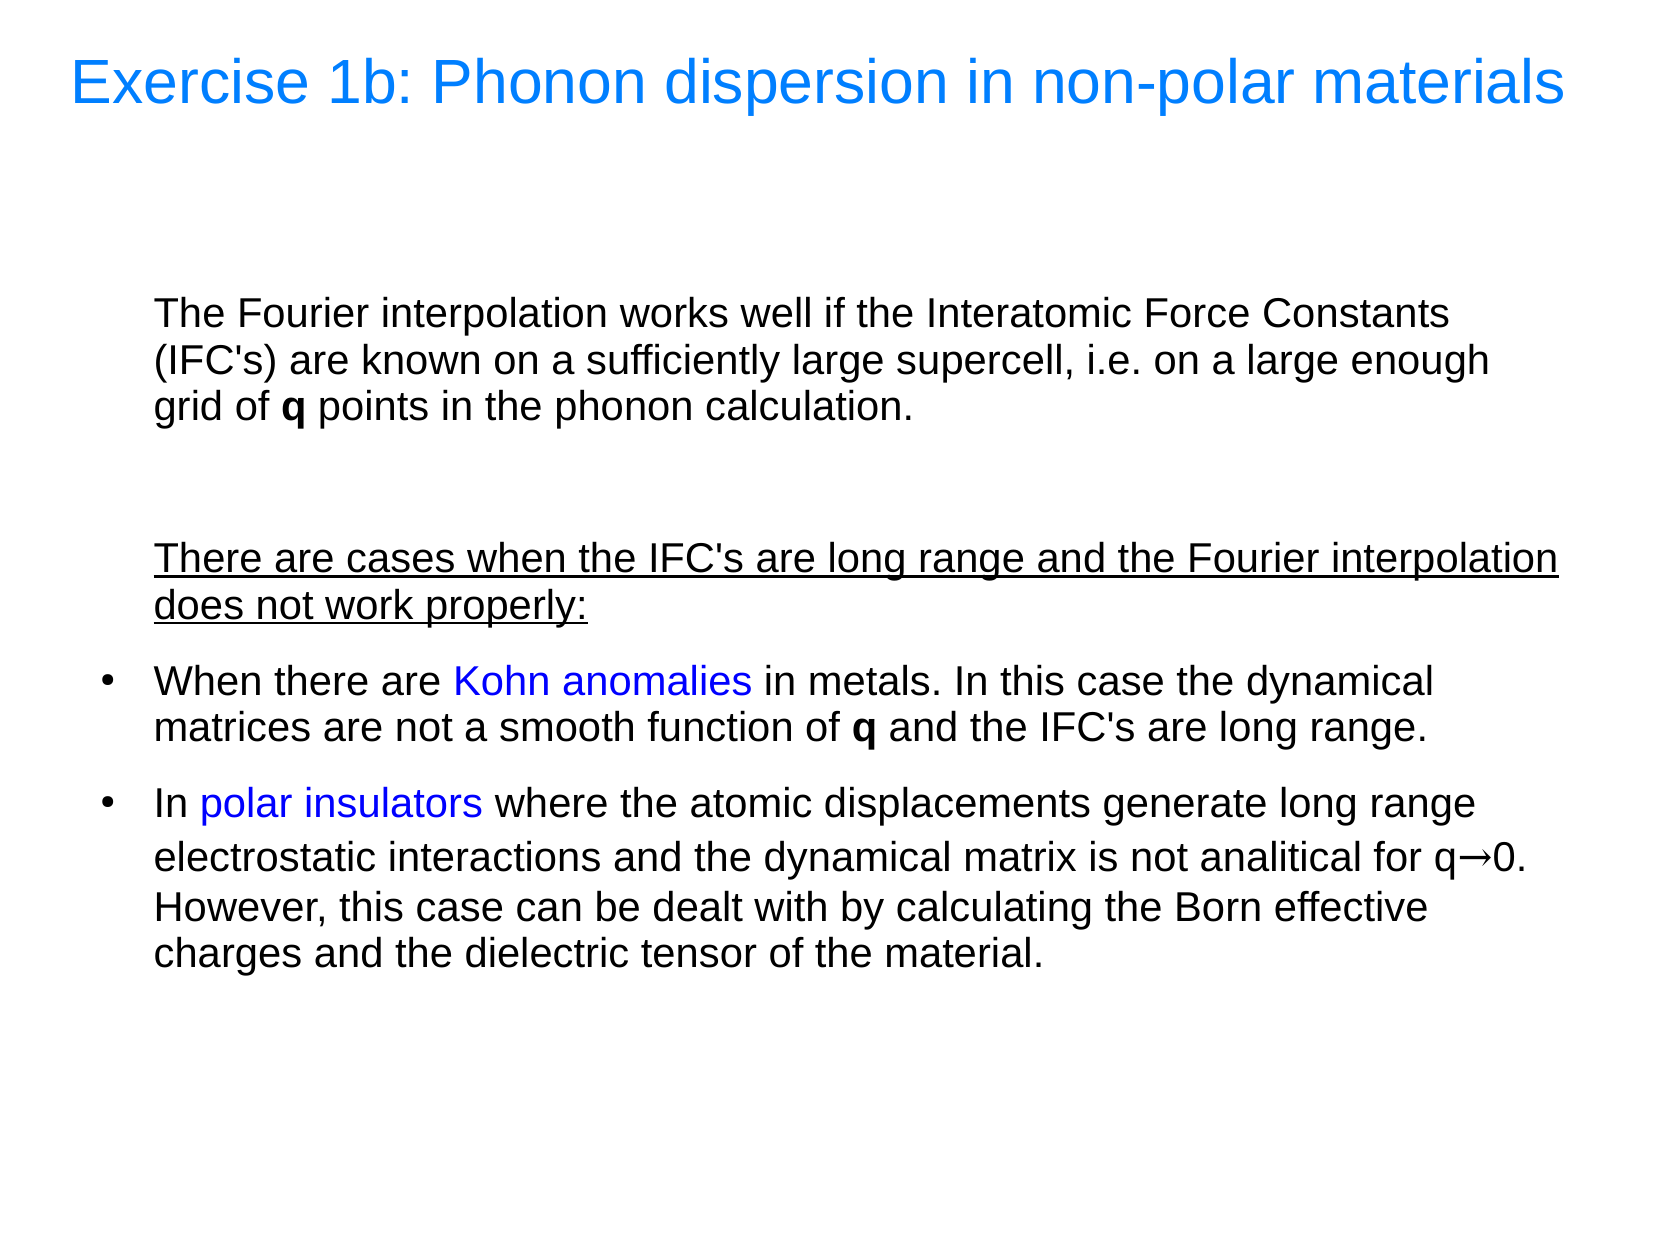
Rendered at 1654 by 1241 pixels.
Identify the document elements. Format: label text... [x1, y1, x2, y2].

list The Fourier interpolation works well if the Interatomic Force Constants (IFC's) are known on a sufficiently large supercell, i.e. on a large enough grid of q points in the phonon calculation. There are cases when the IFC's are long range and the Fourier interpolation does not work properly: When there are Kohn anomalies in metals. In this case the dynamical matrices are not a smooth function of q and the IFC's are long range. In polar insulators where the atomic displacements generate long range electrostatic interactions and the dynamical matrix is not analitical for q→0. However, this case can be dealt with by calculating the Born effective charges and the dielectric tensor of the material. [82, 290, 1571, 1051]
title Exercise 1b: Phonon dispersion in non-polar materials [45, 0, 1572, 186]
